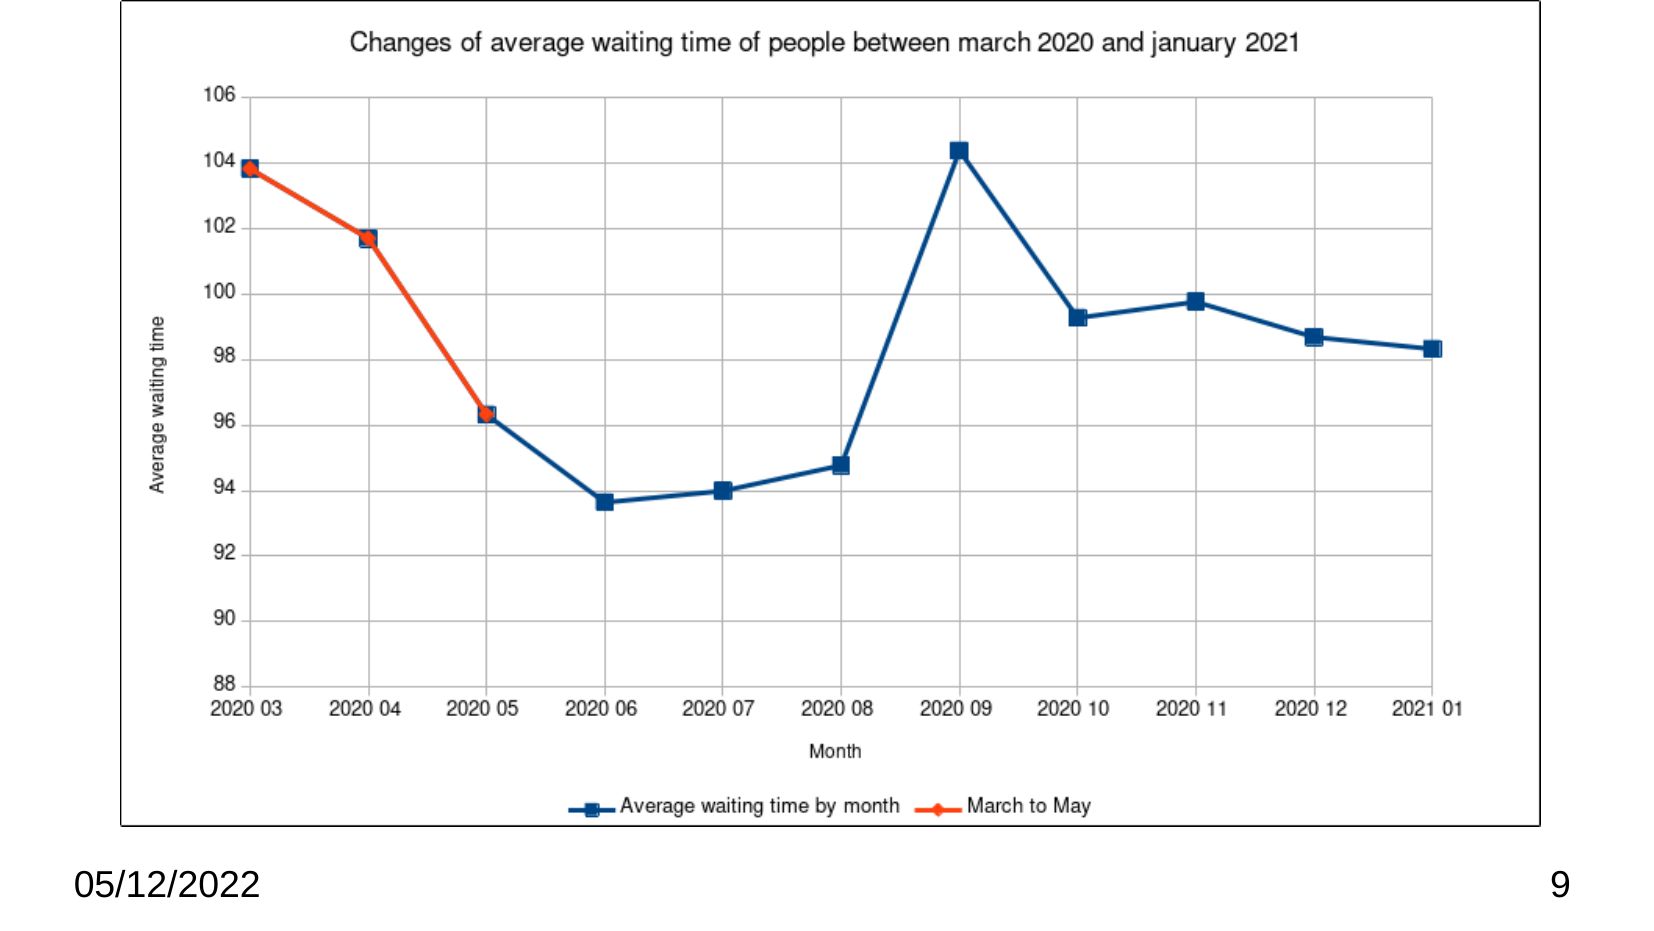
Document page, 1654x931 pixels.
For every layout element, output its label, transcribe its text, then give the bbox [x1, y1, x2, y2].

text_box 05/12/2022 [59, 856, 296, 916]
text_box 9 [1535, 856, 1625, 916]
picture [120, 0, 1541, 827]
